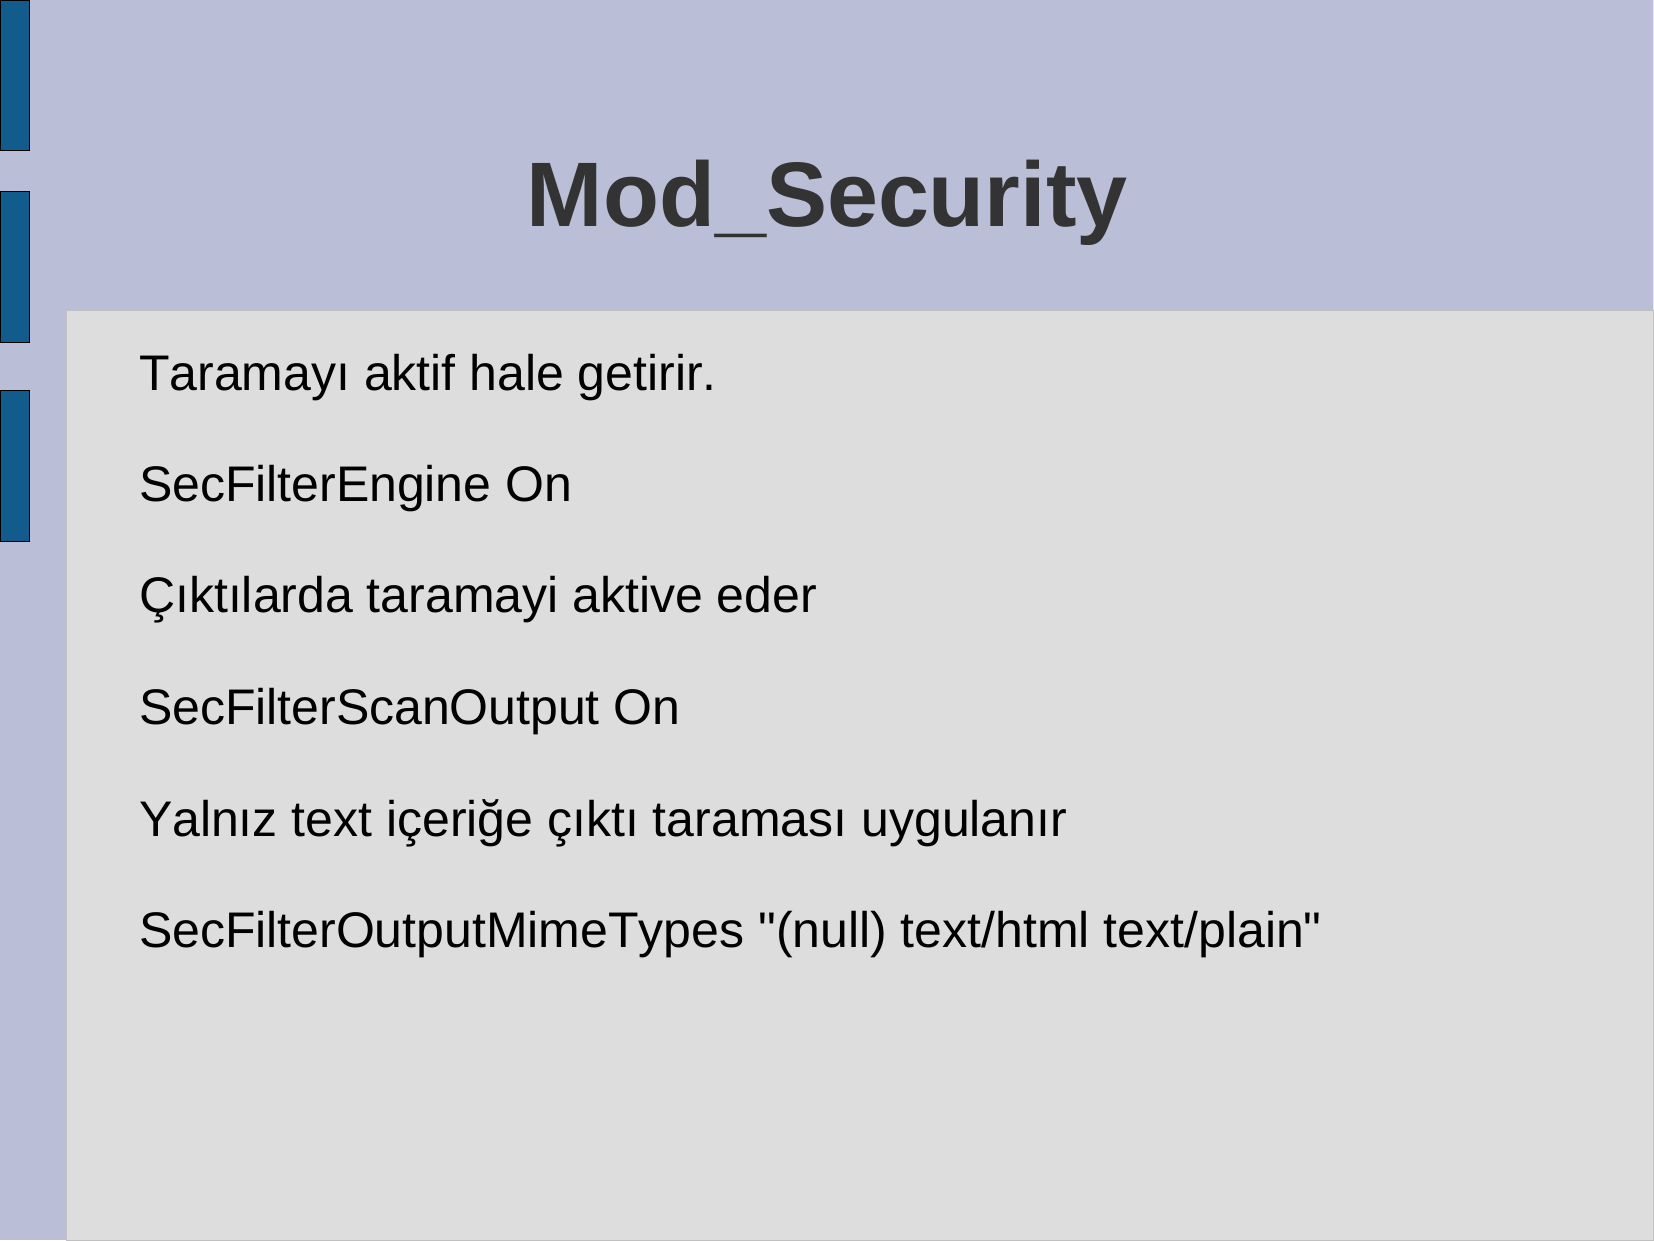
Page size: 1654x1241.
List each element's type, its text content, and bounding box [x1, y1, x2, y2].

list Taramayı aktif hale getirir. SecFilterEngine On Çıktılarda taramayi aktive eder SecFilterScanOutput On Yalnız text içeriğe çıktı taraması uygulanır SecFilterOutputMimeTypes "(null) text/html text/plain" [121, 344, 1534, 1127]
title Mod_Security [121, 91, 1534, 299]
